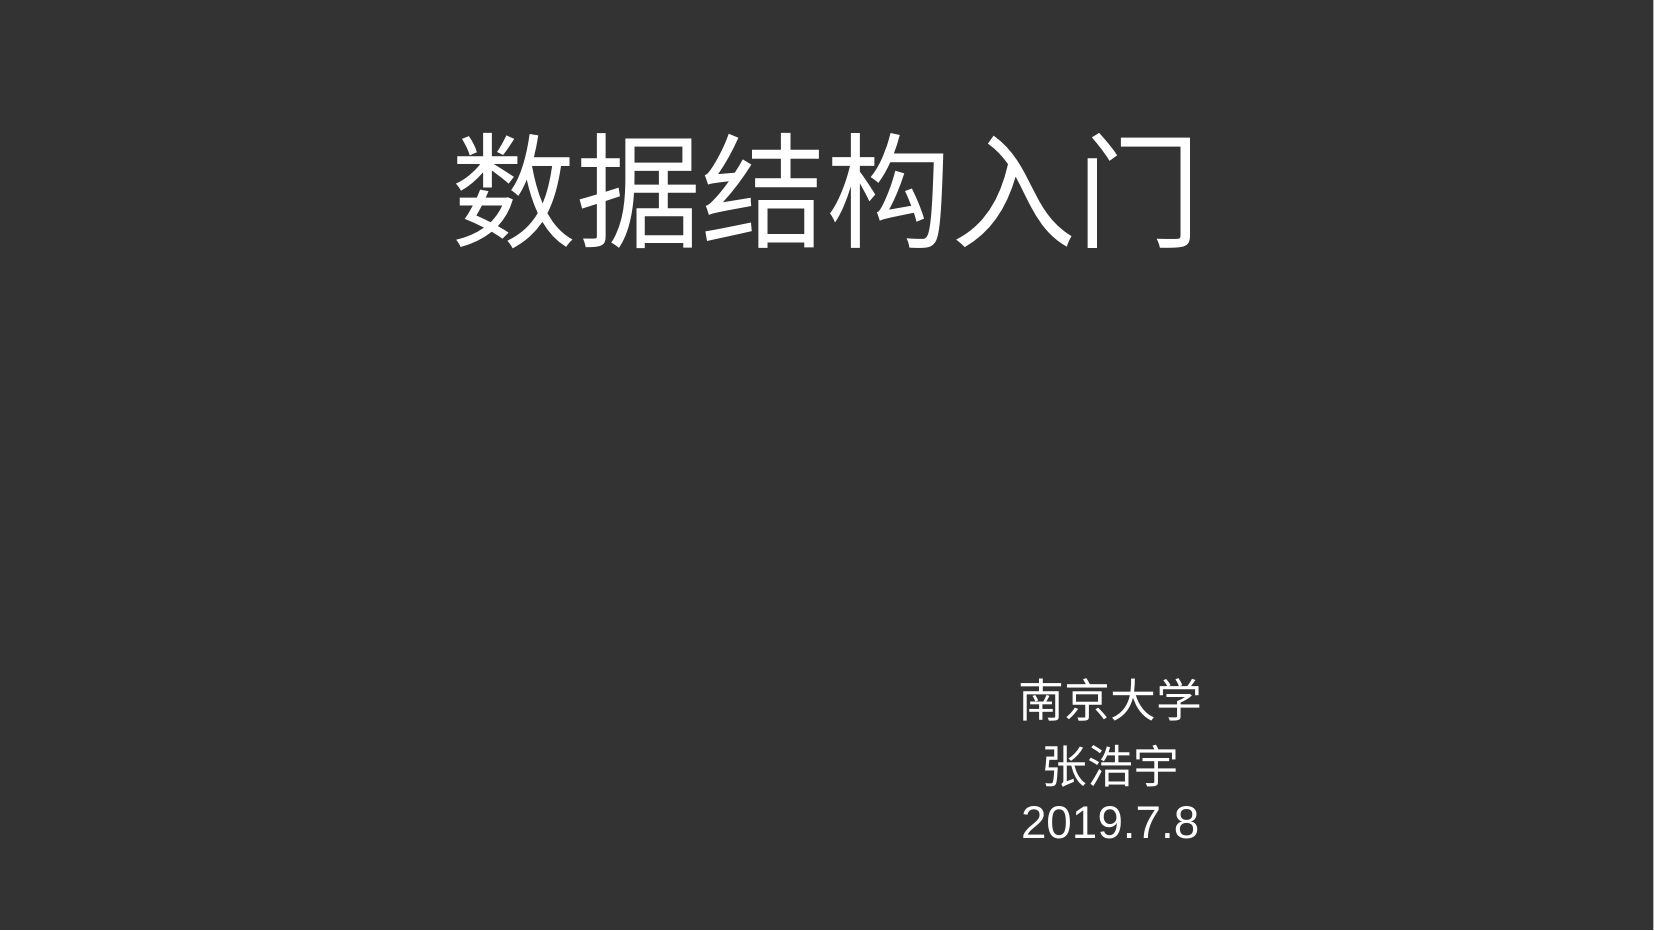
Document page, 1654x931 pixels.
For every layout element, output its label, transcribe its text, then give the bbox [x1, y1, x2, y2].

subtitle 南京大学 张浩宇 2019.7.8 [602, 649, 1619, 864]
title 数据结构入门 [82, 91, 1571, 277]
